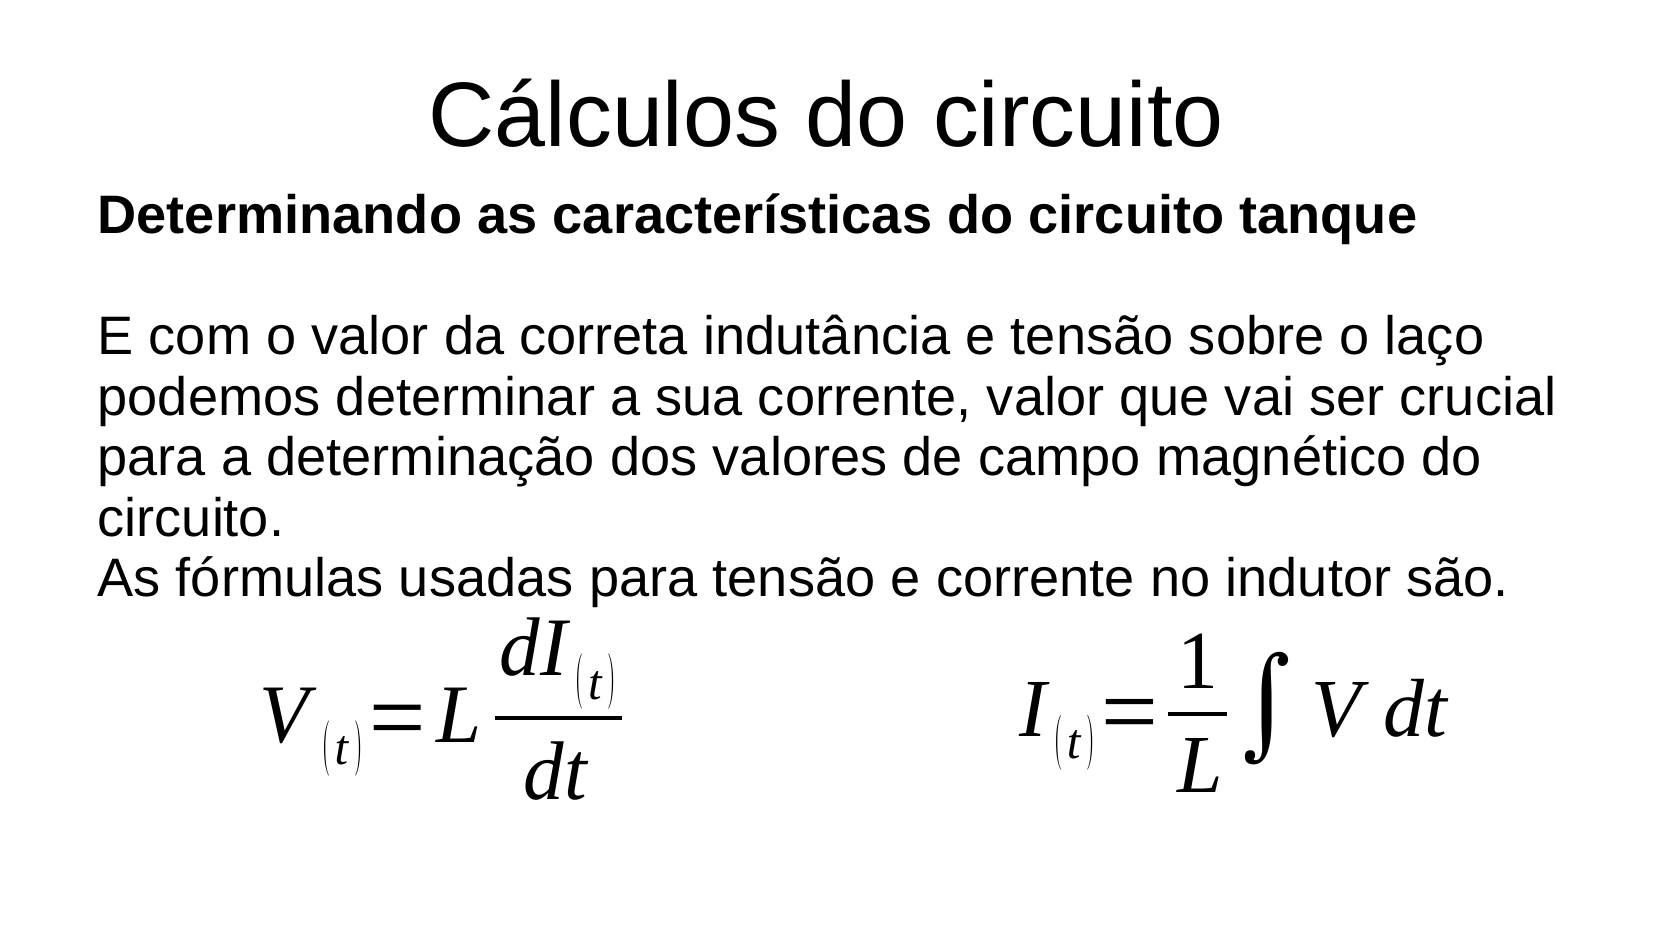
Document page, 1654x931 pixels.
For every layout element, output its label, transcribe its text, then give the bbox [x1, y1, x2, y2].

title Cálculos do circuito [82, 37, 1571, 177]
chart [1014, 615, 1453, 811]
text_box Determinando as características do circuito tanque E com o valor da correta indutância e tensão sobre o laço podemos determinar a sua corrente, valor que vai ser crucial para a determinação dos valores de campo magnético do circuito. As fórmulas usadas para tensão e corrente no indutor são. [82, 177, 1630, 677]
chart [259, 602, 626, 817]
